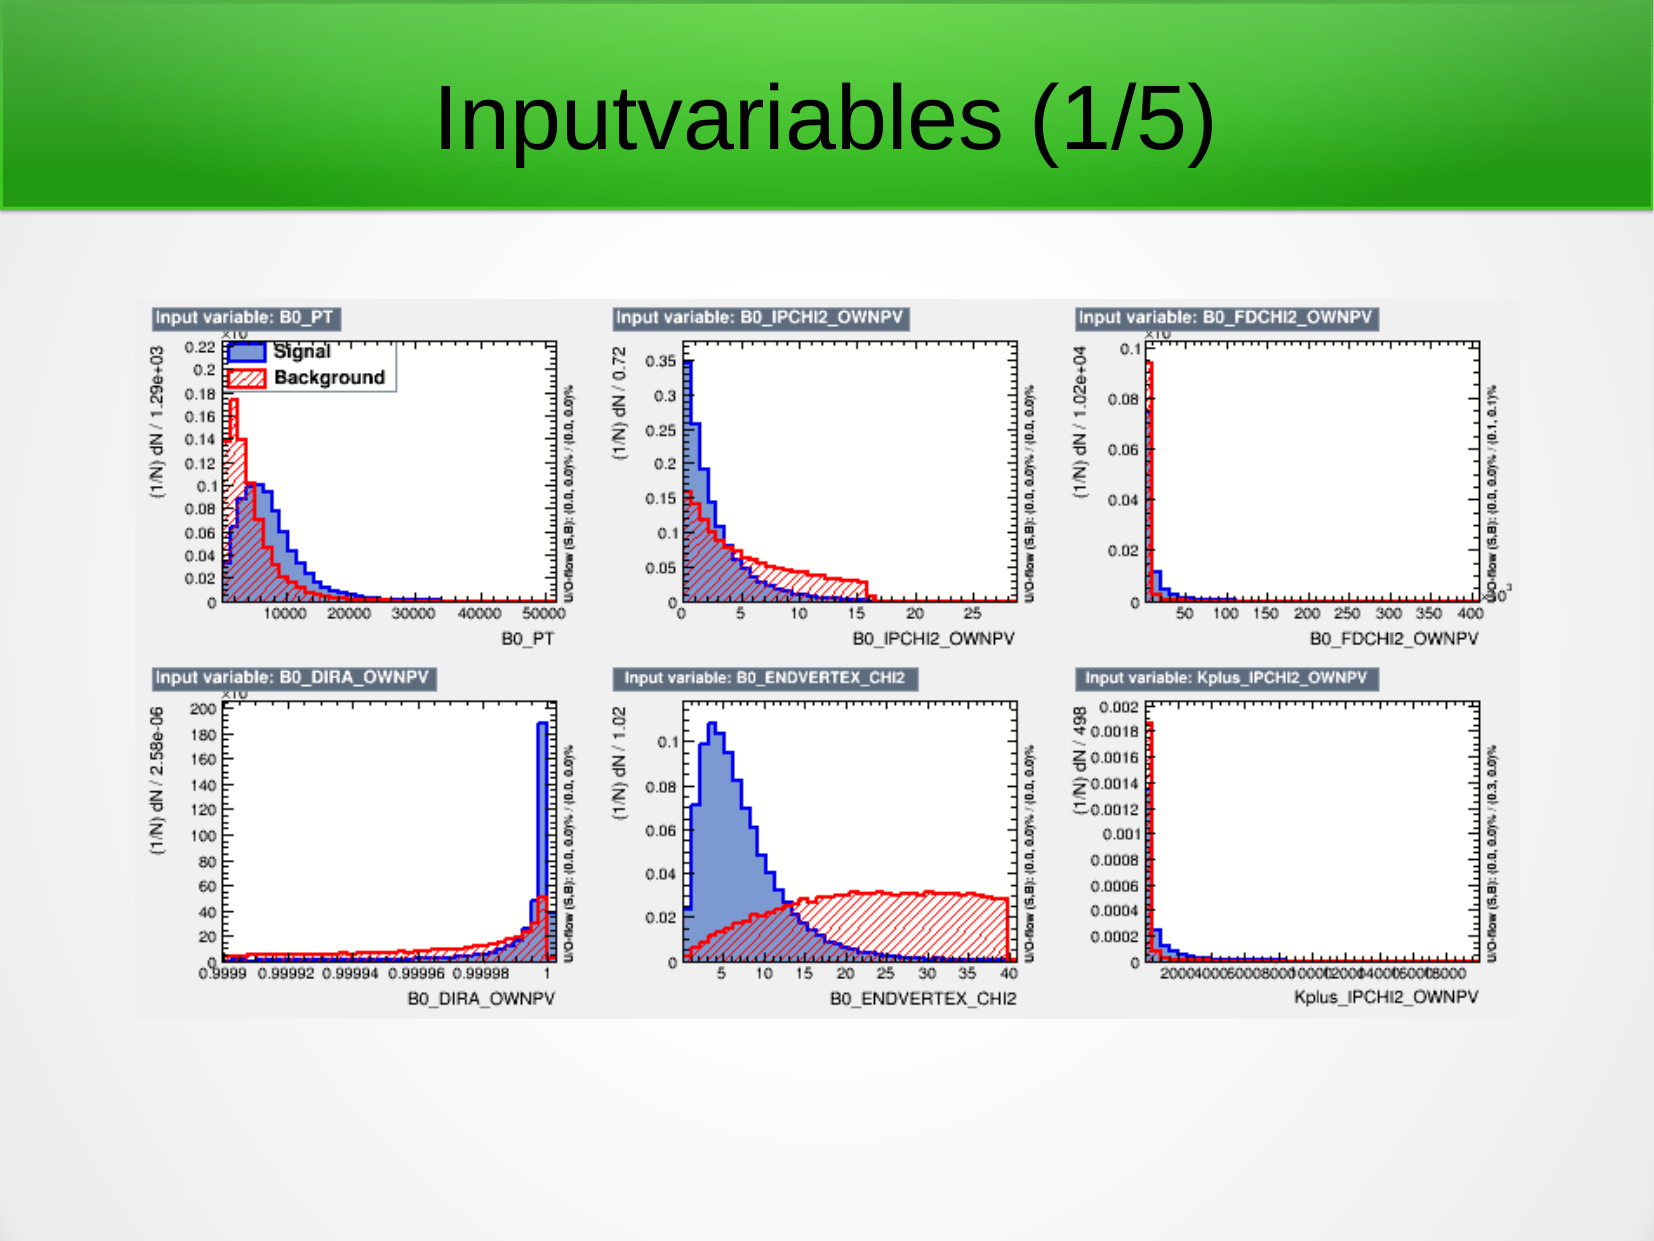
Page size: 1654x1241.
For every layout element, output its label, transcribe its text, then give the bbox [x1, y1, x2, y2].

title Inputvariables (1/5) [82, 47, 1571, 189]
picture [135, 299, 1519, 1019]
